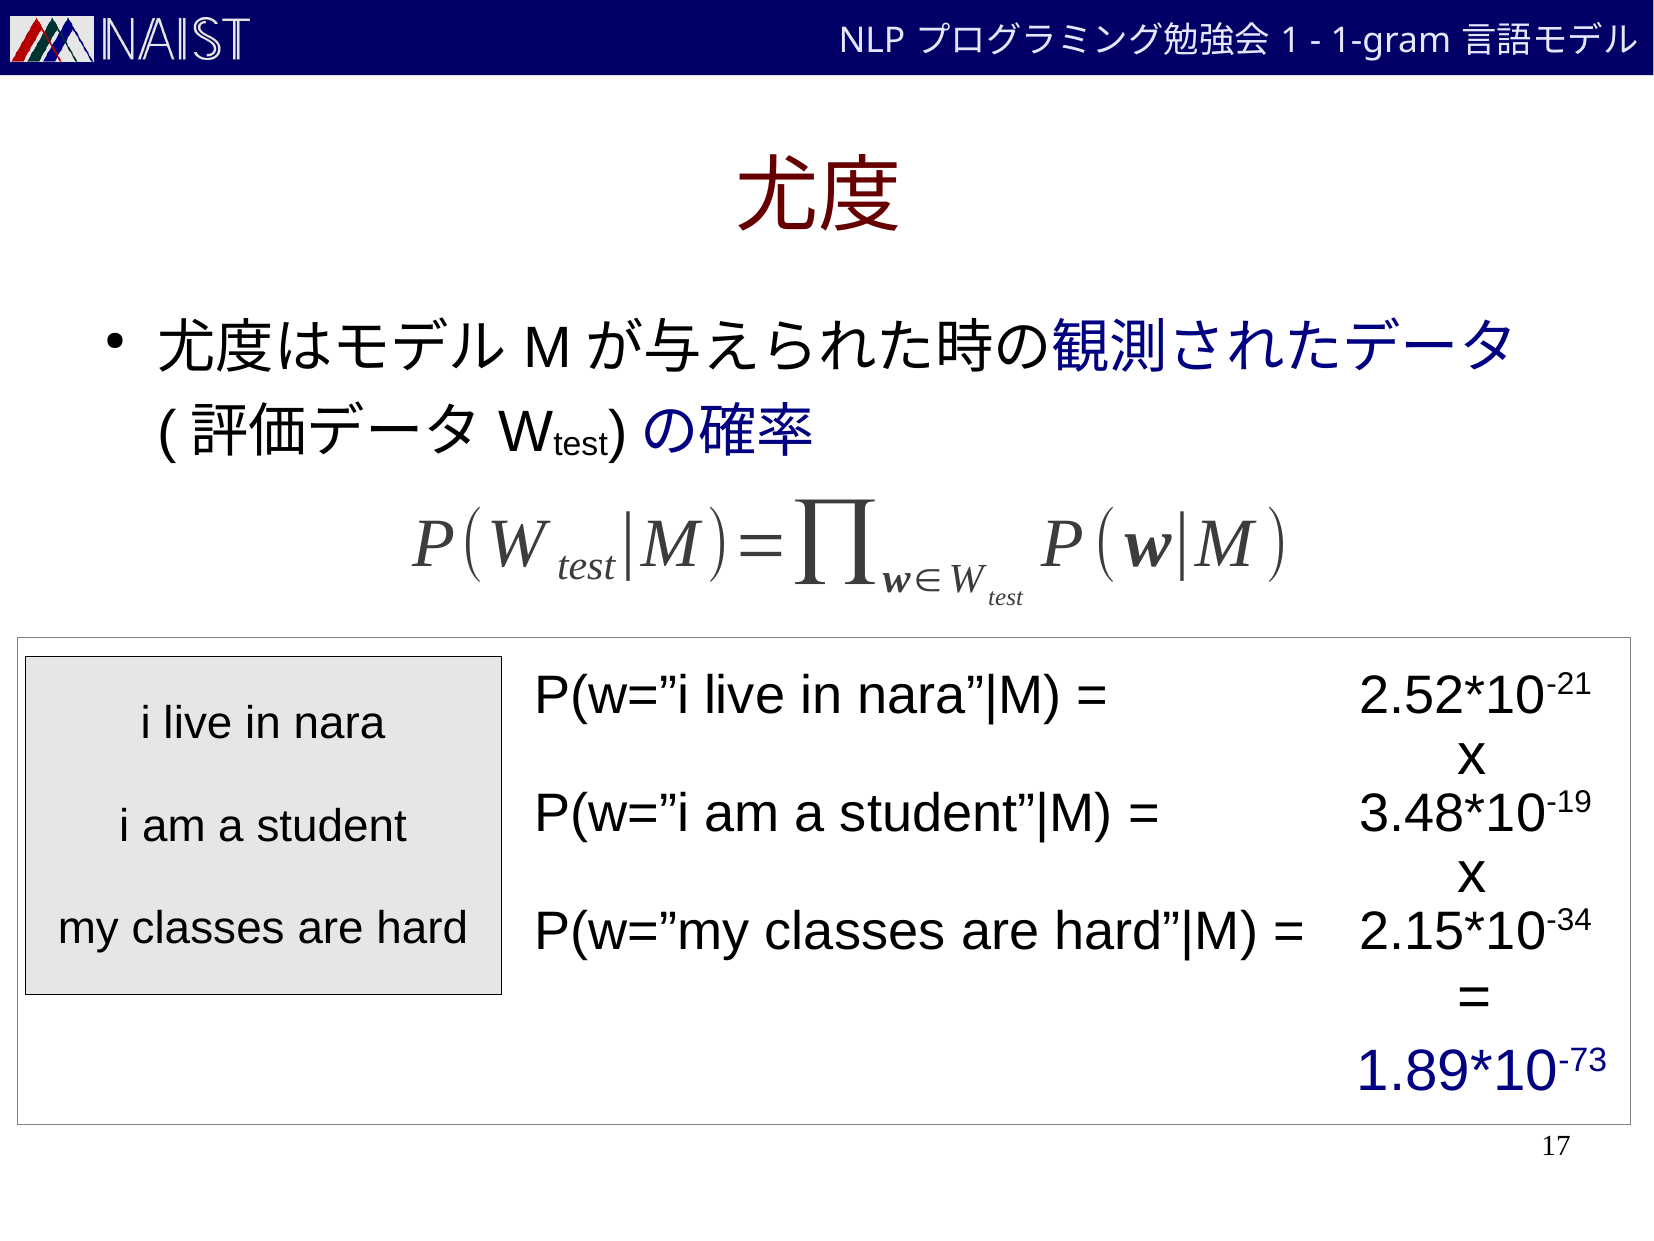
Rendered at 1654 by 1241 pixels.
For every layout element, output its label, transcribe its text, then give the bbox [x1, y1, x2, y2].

text_box x [1442, 832, 1502, 913]
text_box 1.89*10-73 [1342, 1030, 1622, 1113]
text_box = [1442, 956, 1507, 1037]
chart [390, 493, 1306, 610]
text_box P(w=”my classes are hard”|M) = 2.15*10-34 [519, 892, 1622, 971]
title 尤度 [75, 92, 1564, 285]
text_box P(w=”i am a student”|M) = 3.48*10-19 [519, 774, 1622, 853]
picture [10, 16, 94, 62]
picture [102, 17, 251, 60]
text_box i live in nara i am a student my classes are hard [25, 656, 502, 995]
text_box P(w=”i live in nara”|M) = 2.52*10-21 [519, 656, 1622, 735]
text_box x [1442, 714, 1502, 795]
list 尤度はモデルMが与えられた時の観測されたデータ (評価データWtest)の確率 [86, 300, 1576, 450]
